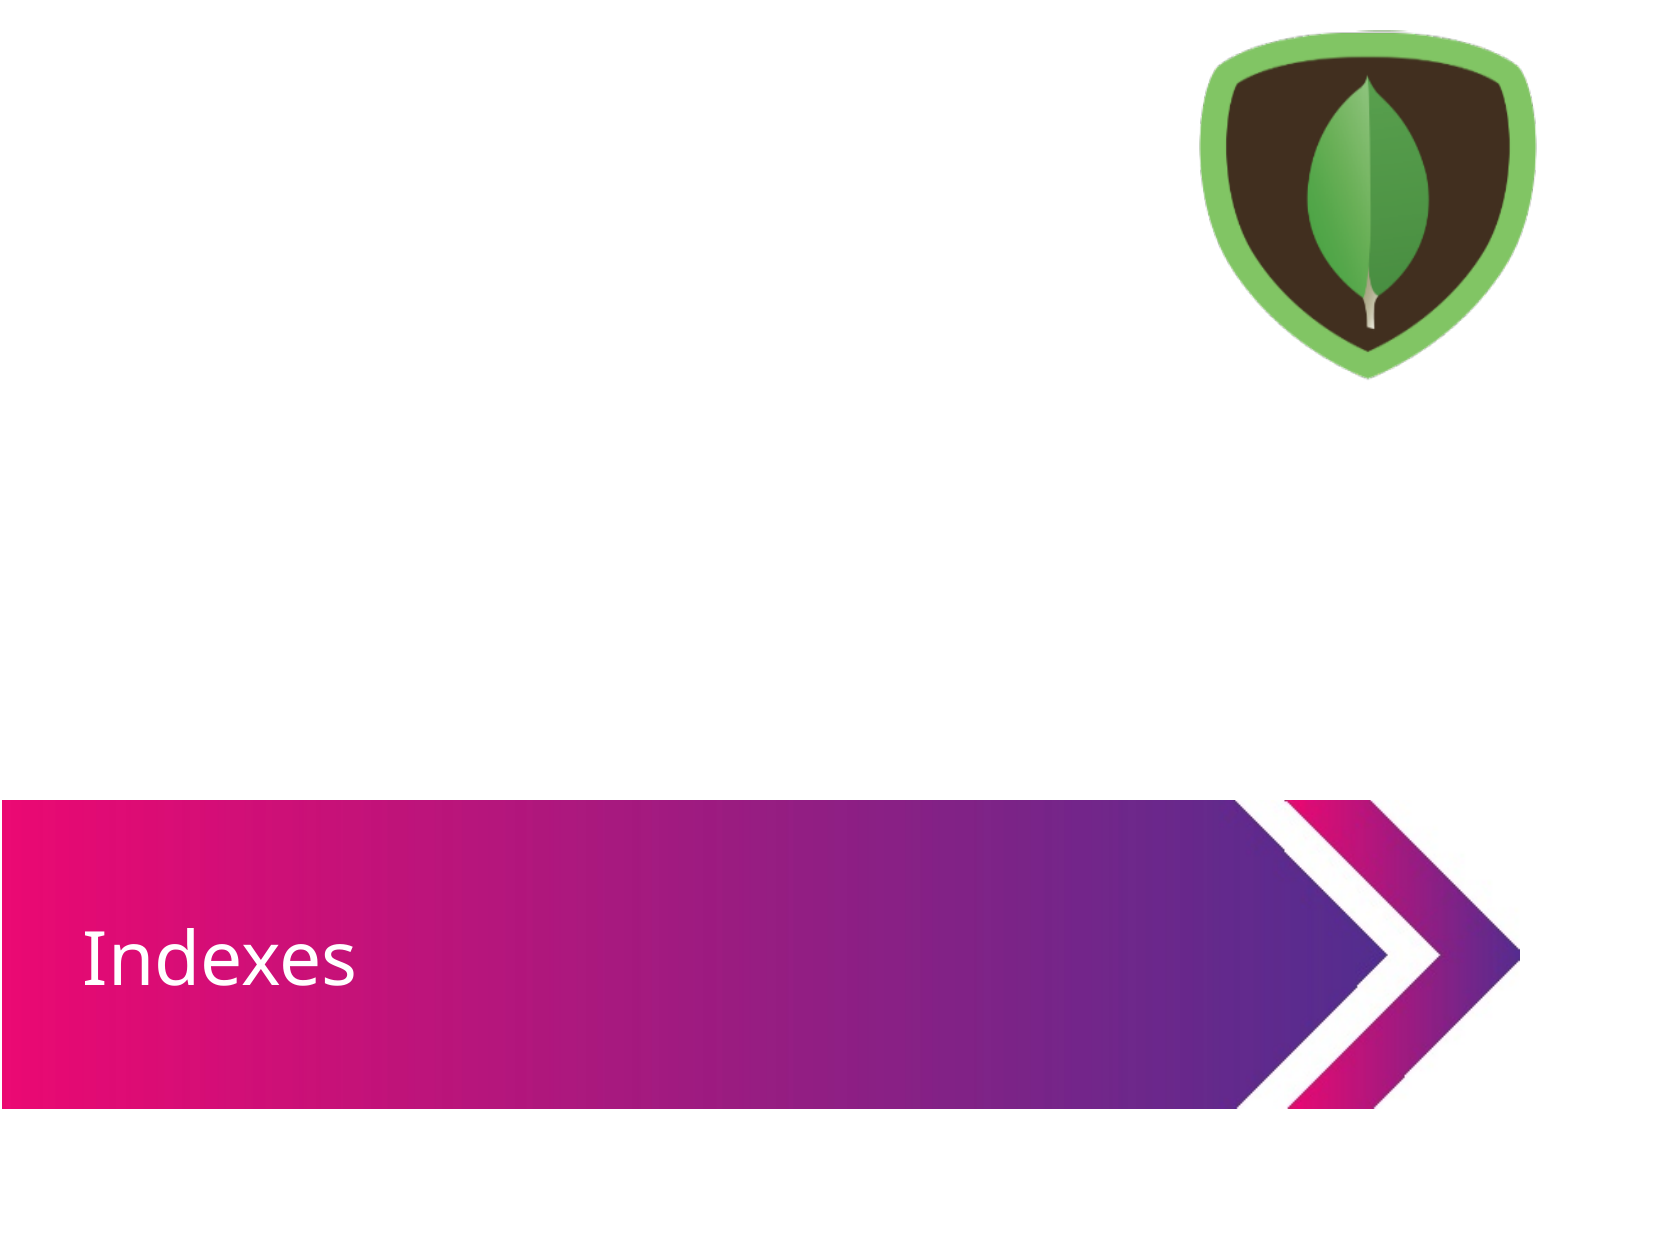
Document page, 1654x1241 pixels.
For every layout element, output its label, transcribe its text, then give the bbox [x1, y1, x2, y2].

picture [1110, 29, 1621, 406]
picture [2, 800, 1520, 1109]
title Indexes [82, 852, 1396, 1060]
